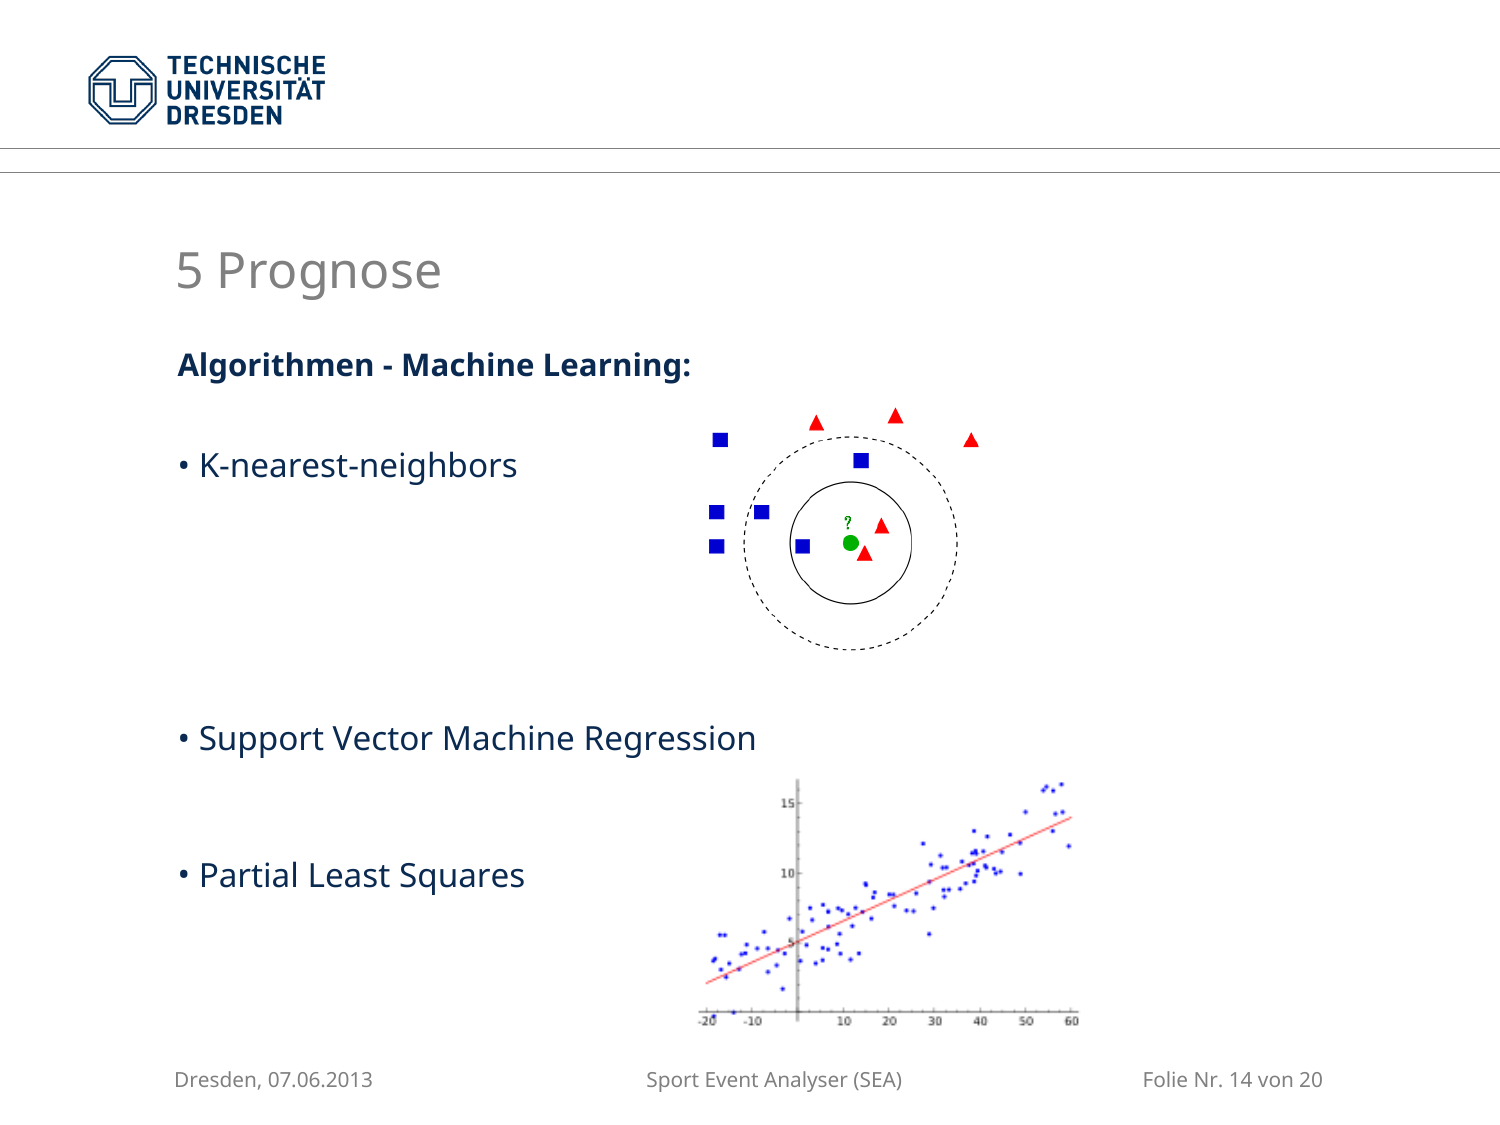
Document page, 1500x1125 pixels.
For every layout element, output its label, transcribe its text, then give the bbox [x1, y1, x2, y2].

text_box Dresden, 07.06.2013 [159, 1048, 510, 1109]
title 5 Prognose [160, 231, 1392, 307]
picture [708, 406, 979, 651]
picture [690, 772, 1086, 1033]
picture [88, 54, 325, 125]
list Algorithmen - Machine Learning: K-nearest-neighbors Support Vector Machine Regression Partial Least Squares [162, 338, 1194, 941]
